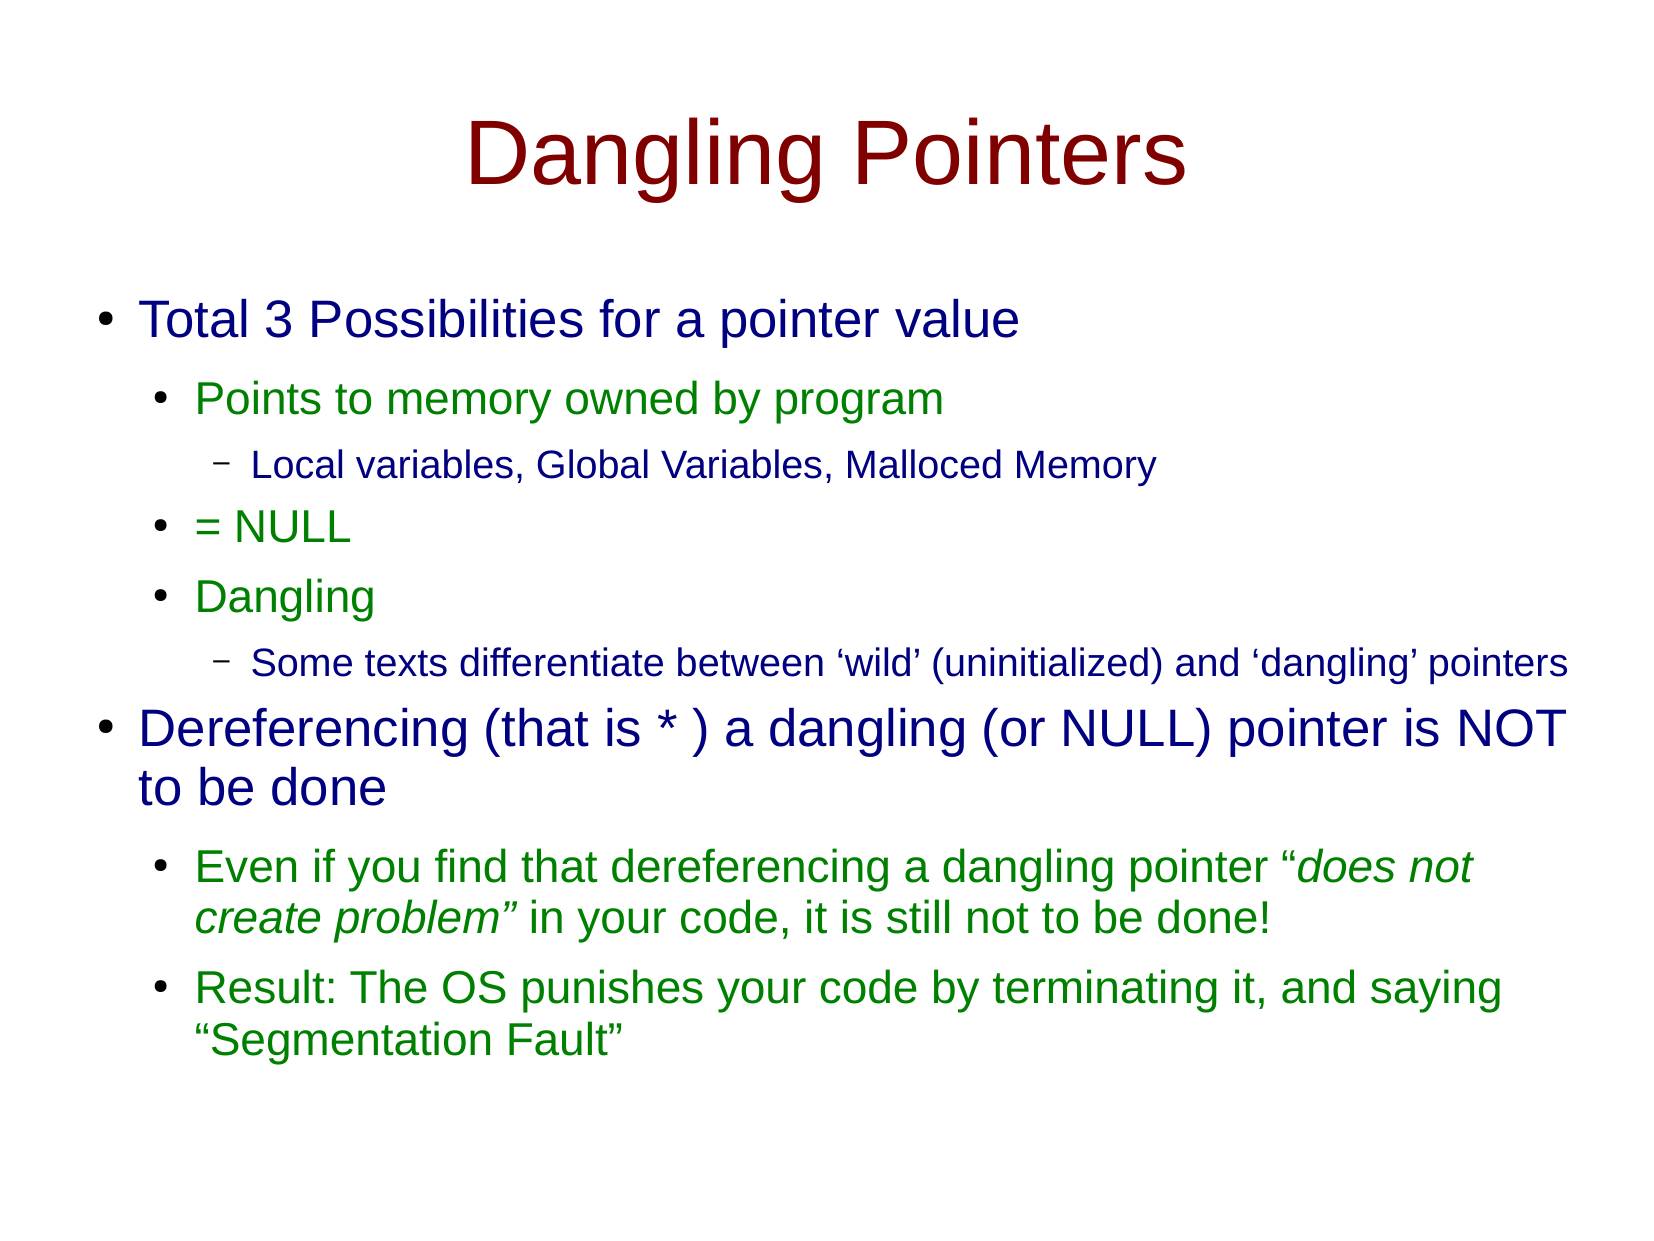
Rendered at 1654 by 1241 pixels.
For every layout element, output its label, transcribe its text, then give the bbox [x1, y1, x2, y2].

list Total 3 Possibilities for a pointer value Points to memory owned by program Local variables, Global Variables, Malloced Memory = NULL Dangling Some texts differentiate between ‘wild’ (uninitialized) and ‘dangling’ pointers Dereferencing (that is * ) a dangling (or NULL) pointer is NOT to be done Even if you find that dereferencing a dangling pointer “does not create problem” in your code, it is still not to be done! Result: The OS punishes your code by terminating it, and saying “Segmentation Fault” [82, 290, 1571, 1109]
title Dangling Pointers [82, 49, 1571, 257]
